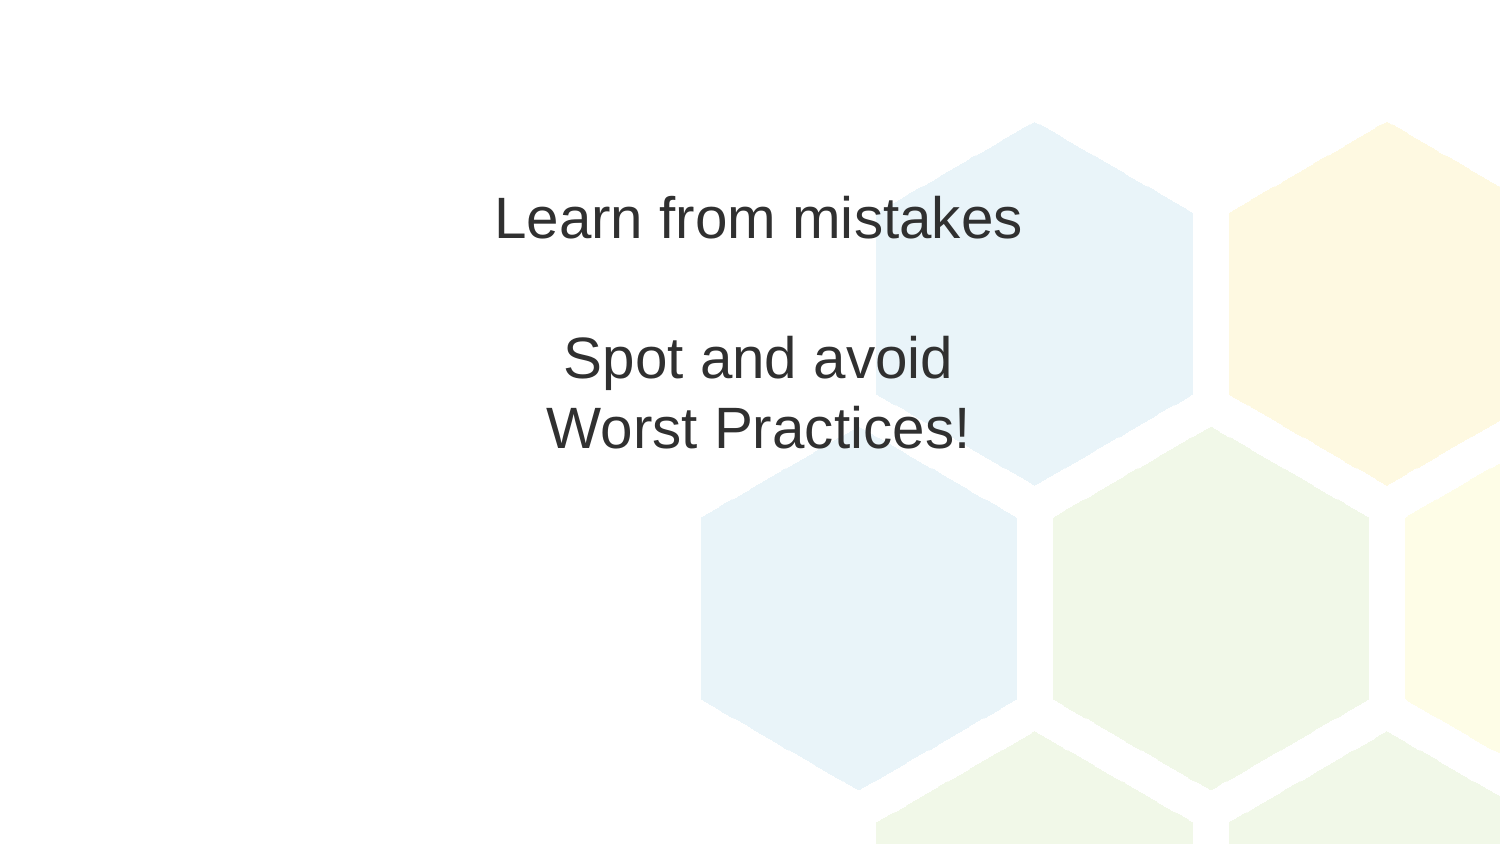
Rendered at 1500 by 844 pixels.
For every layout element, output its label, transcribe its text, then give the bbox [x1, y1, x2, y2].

picture [0, 0, 1500, 844]
title Learn from mistakes Spot and avoid Worst Practices! [60, 165, 1458, 556]
